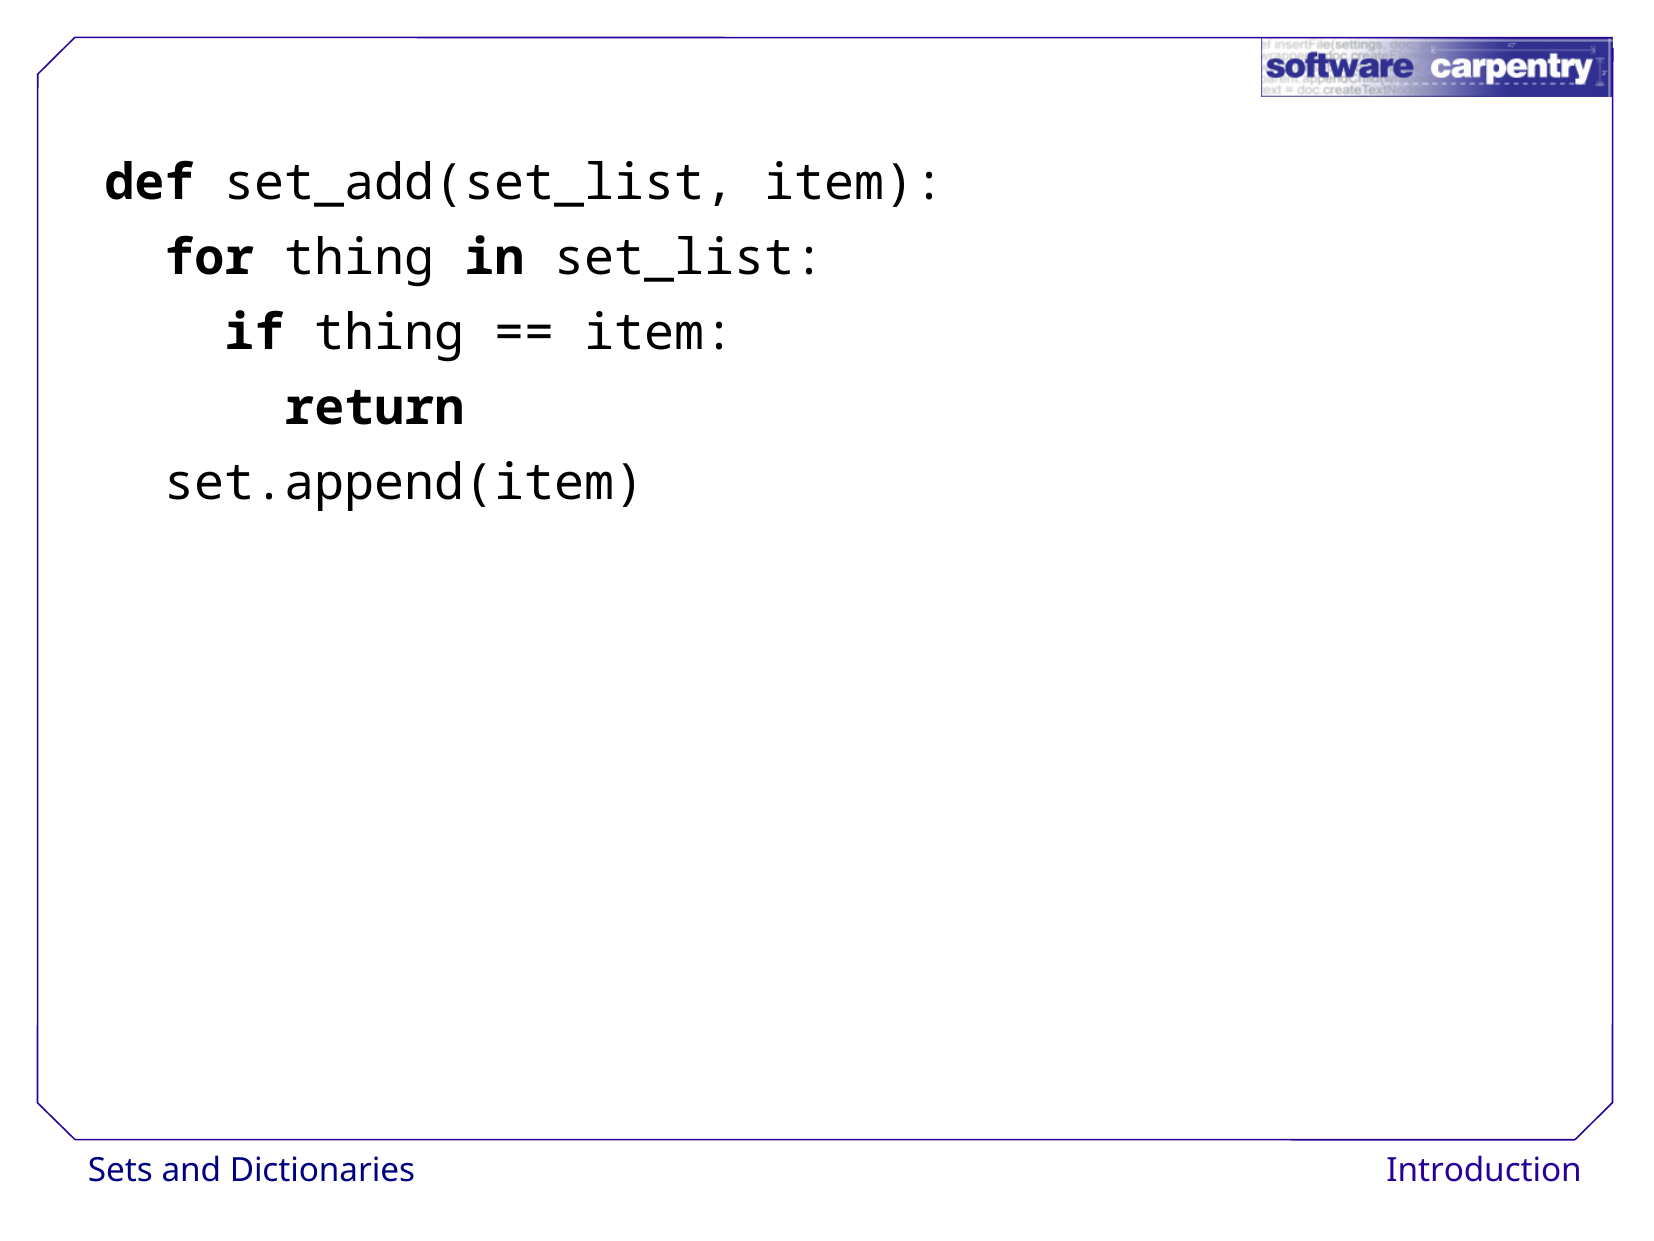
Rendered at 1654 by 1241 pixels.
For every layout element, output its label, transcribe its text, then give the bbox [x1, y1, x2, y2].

picture [1261, 39, 1613, 97]
text_box def set_add(set_list, item): for thing in set_list: if thing == item: return set.append(item) [89, 126, 1512, 535]
